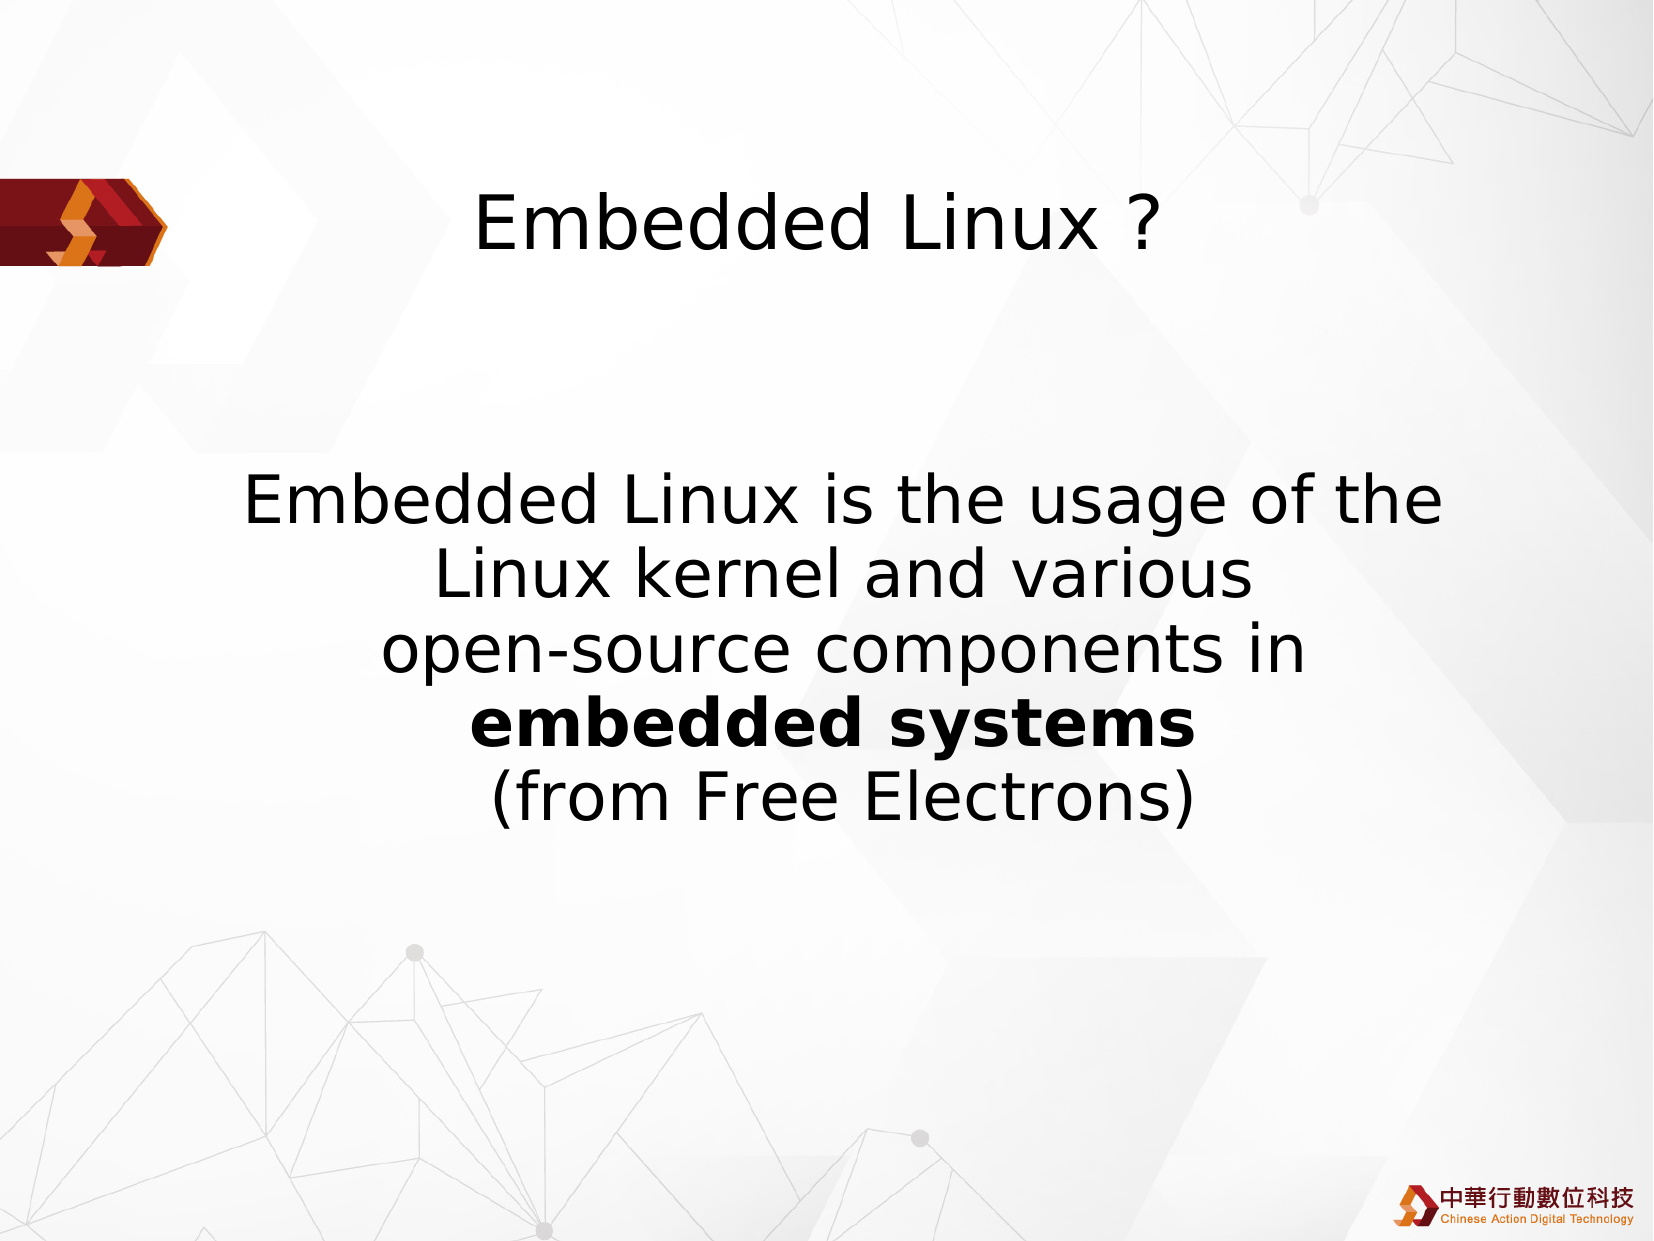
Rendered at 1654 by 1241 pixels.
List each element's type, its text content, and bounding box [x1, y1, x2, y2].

title Embedded Linux ? [75, 117, 1563, 325]
picture [0, 0, 1654, 1241]
subtitle Embedded Linux is the usage of the Linux kernel and various open-source components in embedded systems (from Free Electrons) [118, 324, 1571, 1045]
